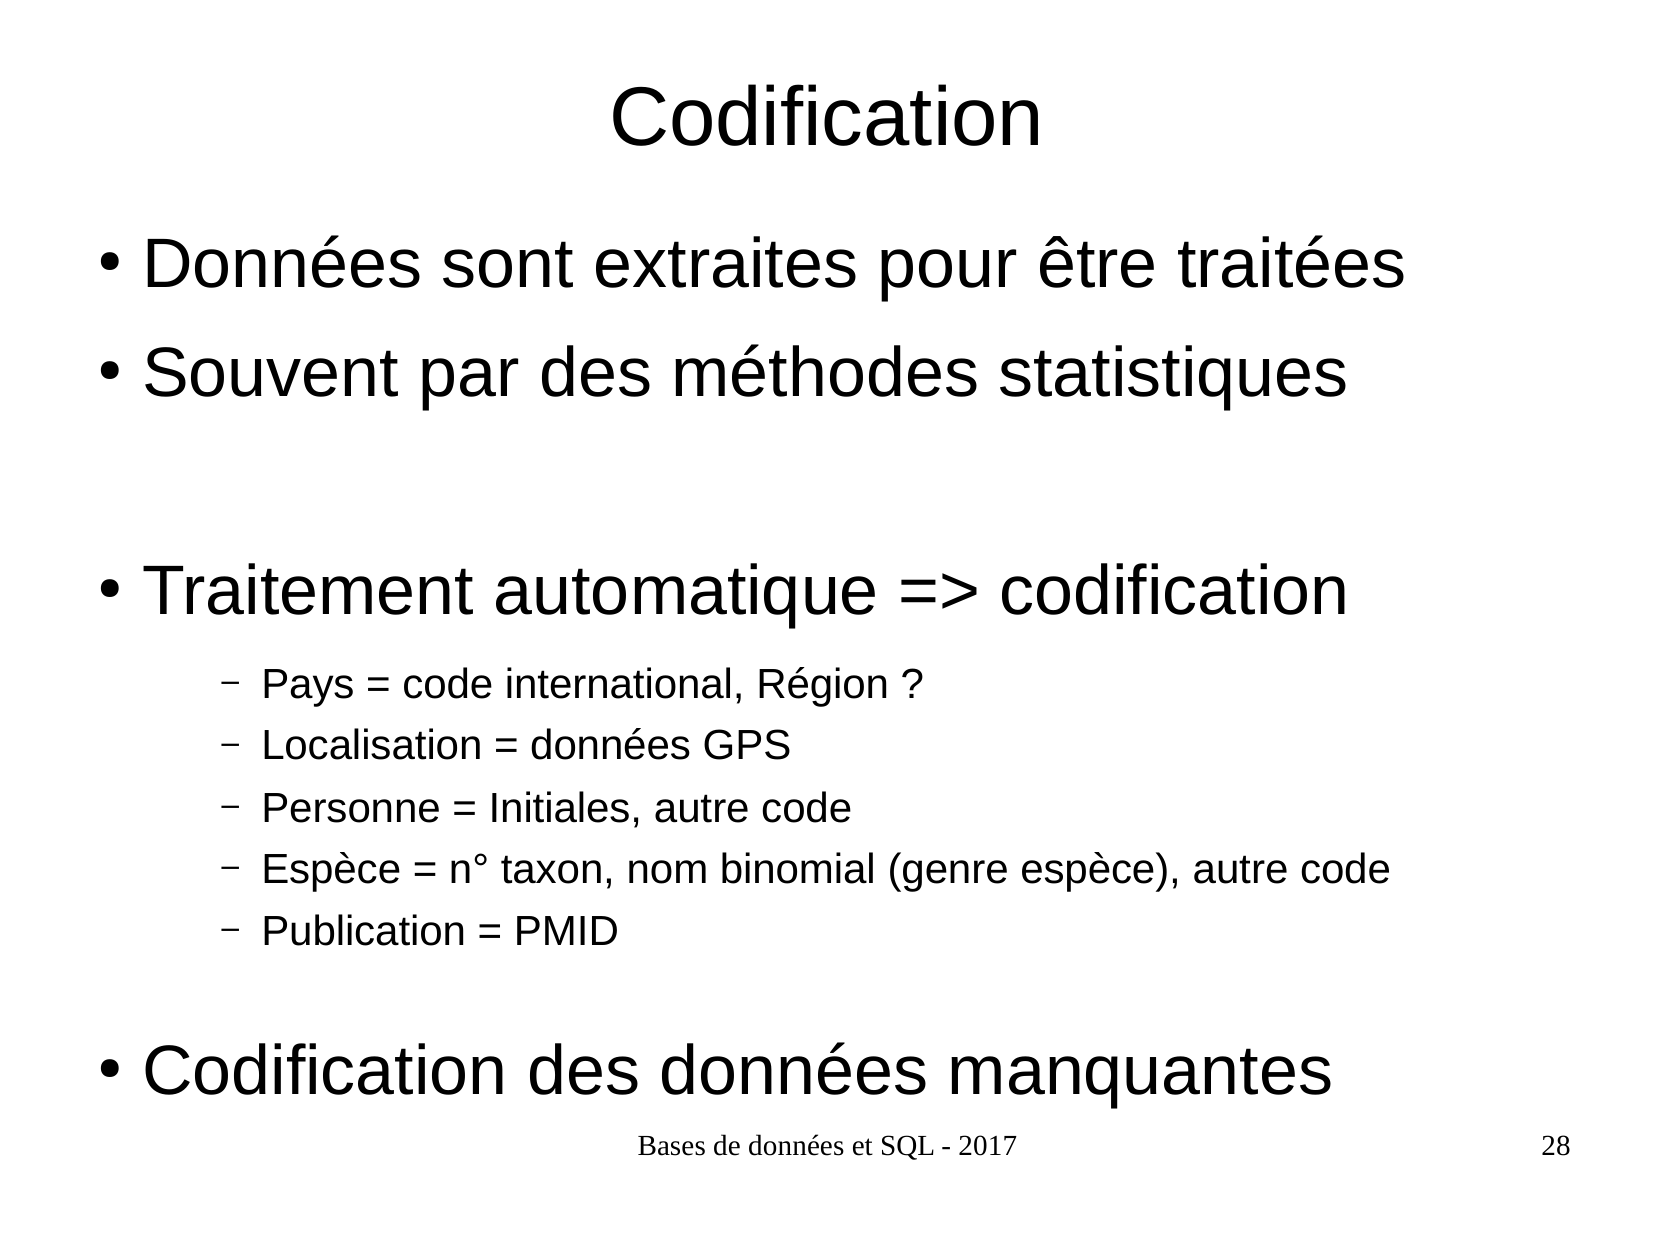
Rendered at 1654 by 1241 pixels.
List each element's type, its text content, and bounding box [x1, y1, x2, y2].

title Codification [82, 56, 1571, 178]
list Données sont extraites pour être traitées Souvent par des méthodes statistiques Traitement automatique => codification Pays = code international, Région ? Localisation = données GPS Personne = Initiales, autre code Espèce = n° taxon, nom binomial (genre espèce), autre code Publication = PMID Codification des données manquantes [82, 224, 1571, 1127]
